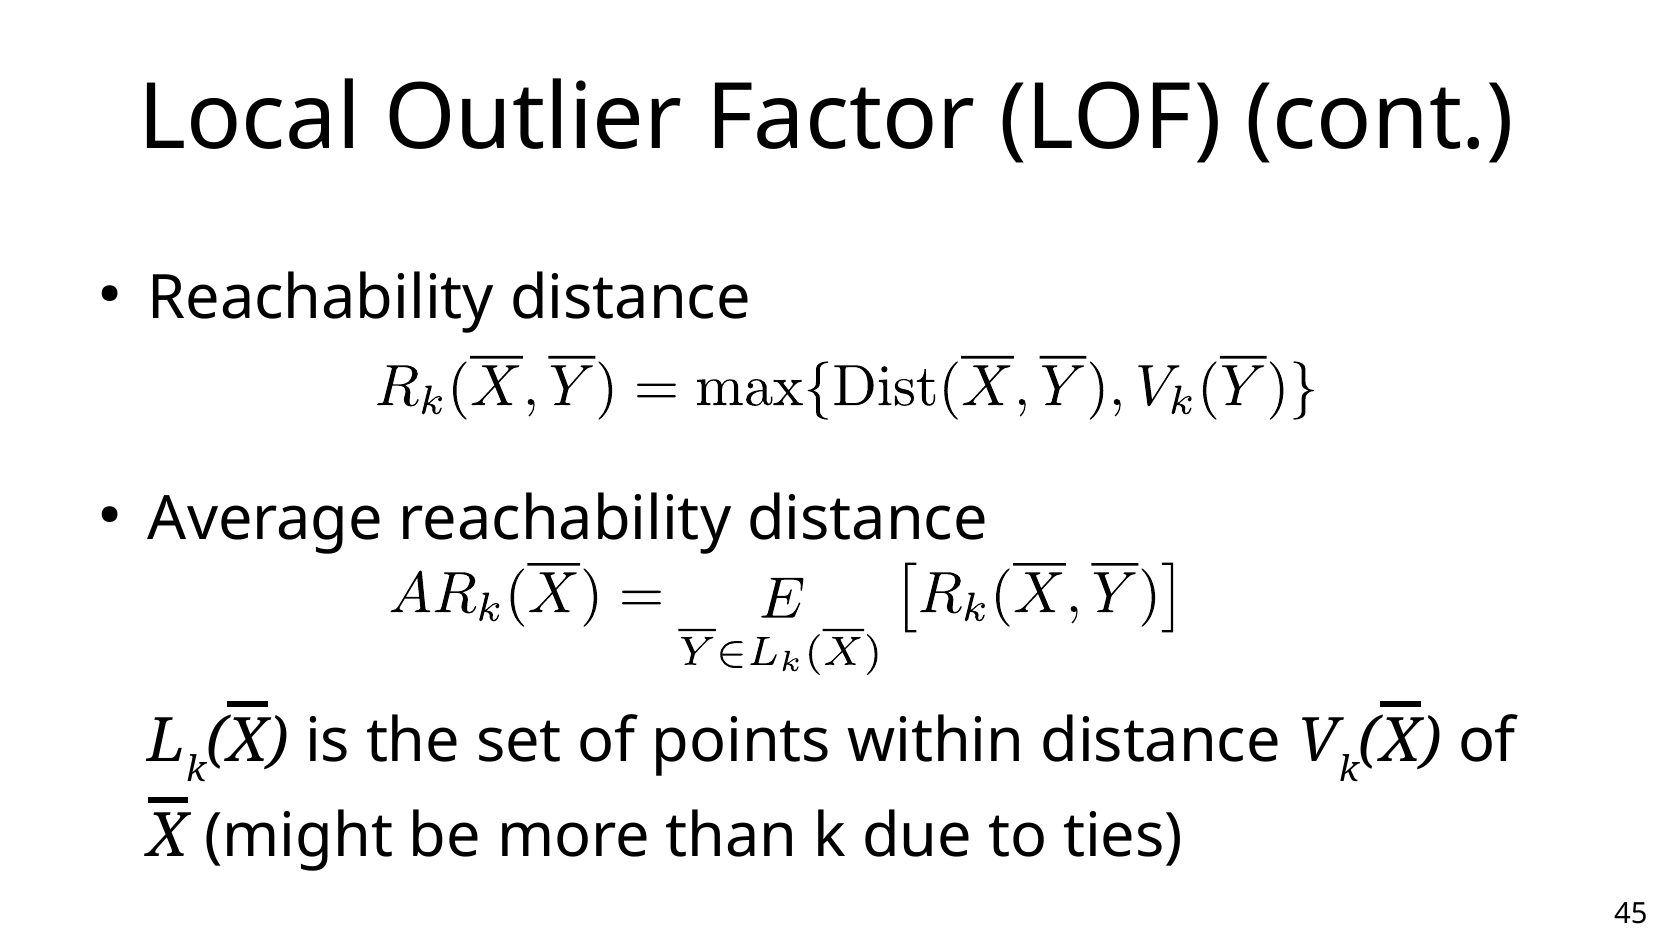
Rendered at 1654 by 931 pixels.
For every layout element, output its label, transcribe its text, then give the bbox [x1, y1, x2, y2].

text_box [374, 355, 1319, 420]
text_box [388, 562, 1186, 676]
title Local Outlier Factor (LOF) (cont.) [82, 1, 1571, 226]
list Reachability distance Average reachability distance Lk(X) is the set of points within distance Vk(X) of X (might be more than k due to ties) [82, 253, 1571, 882]
